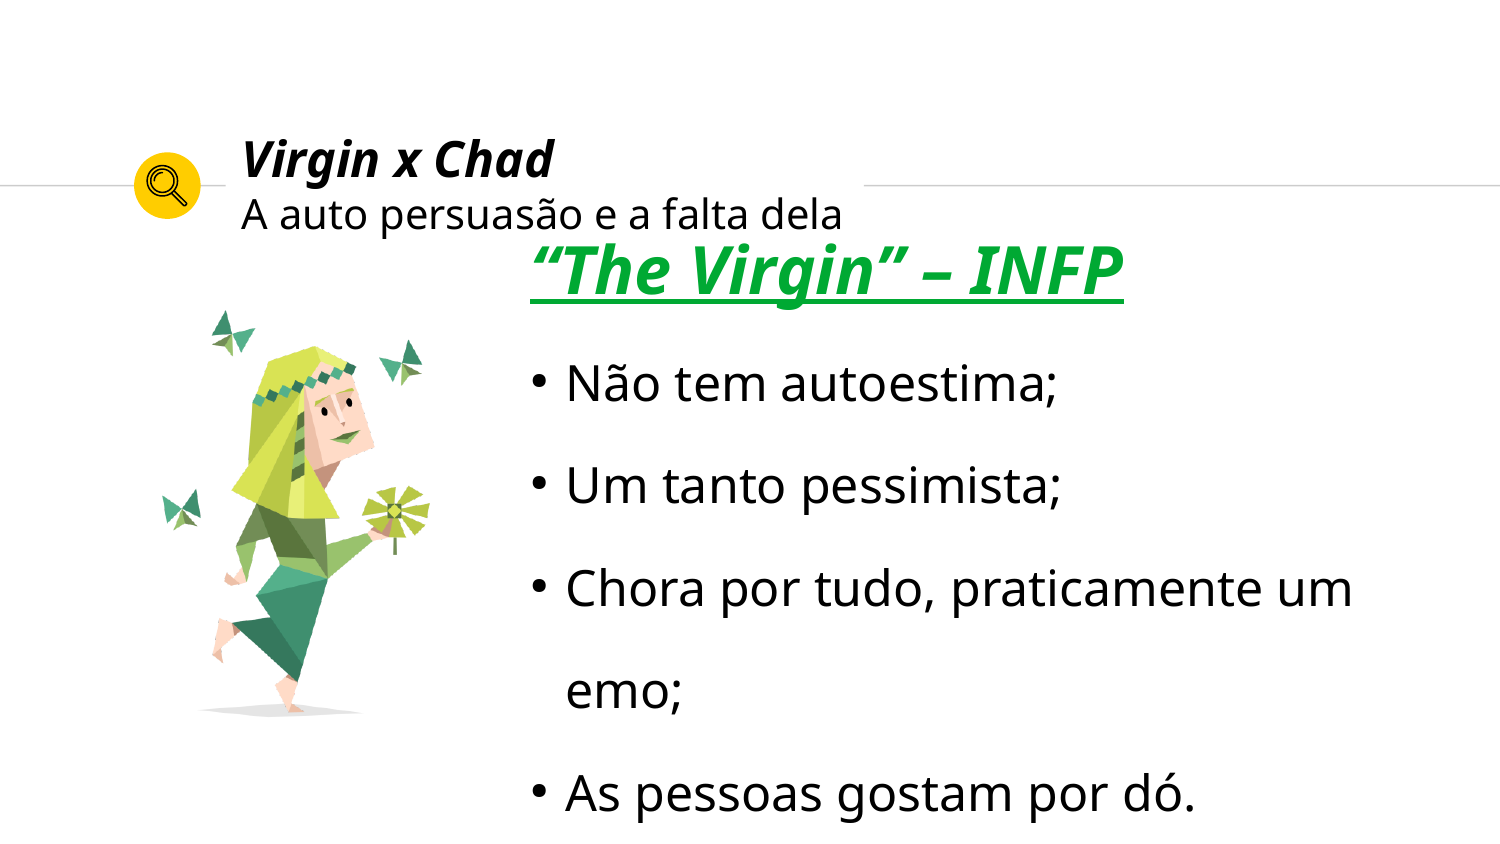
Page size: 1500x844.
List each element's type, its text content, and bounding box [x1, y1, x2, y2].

text_box “The Virgin” – INFP Não tem autoestima; Um tanto pessimista; Chora por tudo, praticamente um emo; As pessoas gostam por dó. [515, 230, 1469, 773]
title Virgin x Chad A auto persuasão e a falta dela [226, 146, 863, 219]
picture [146, 307, 461, 720]
